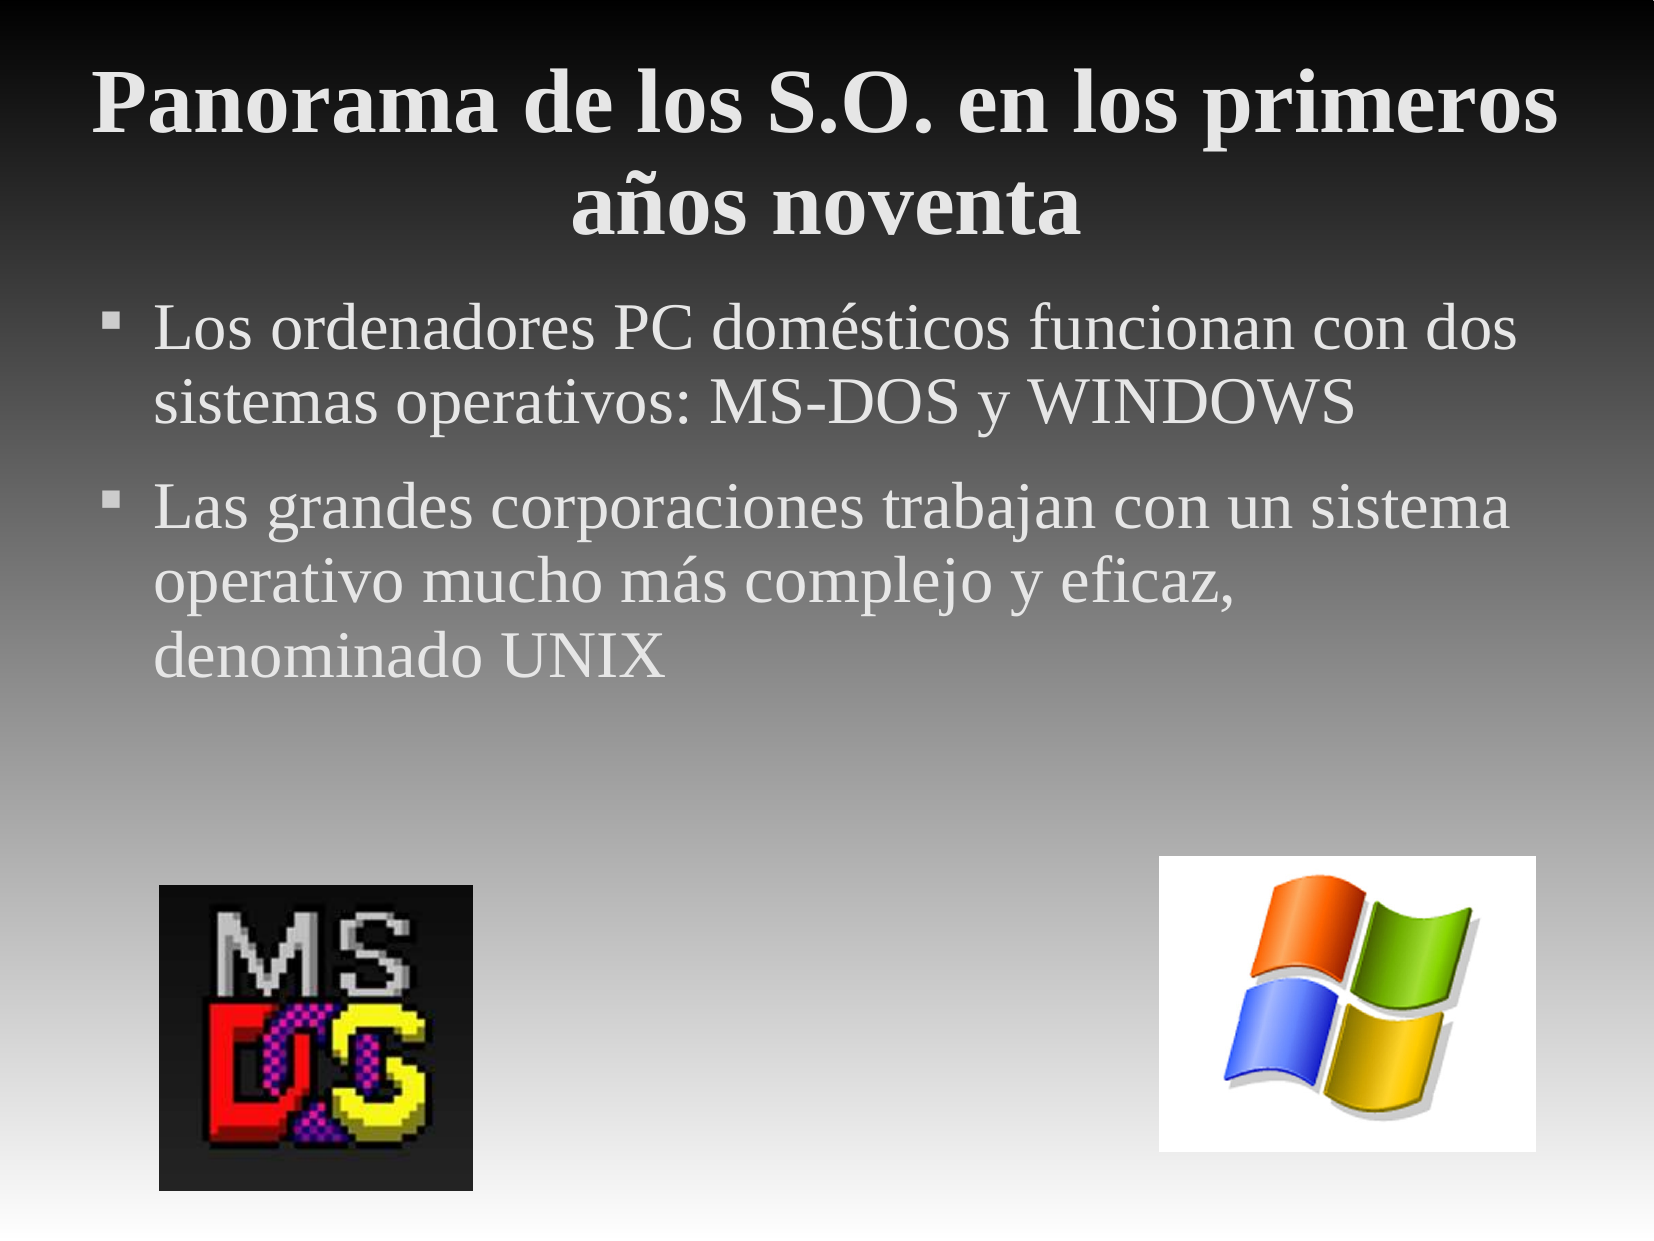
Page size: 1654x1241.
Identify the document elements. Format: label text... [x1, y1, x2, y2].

picture [159, 885, 473, 1191]
title Panorama de los S.O. en los primeros años noventa [82, 33, 1571, 273]
picture [1159, 856, 1536, 1152]
list Los ordenadores PC domésticos funcionan con dos sistemas operativos: MS-DOS y WINDOWS Las grandes corporaciones trabajan con un sistema operativo mucho más complejo y eficaz, denominado UNIX [82, 290, 1571, 1094]
